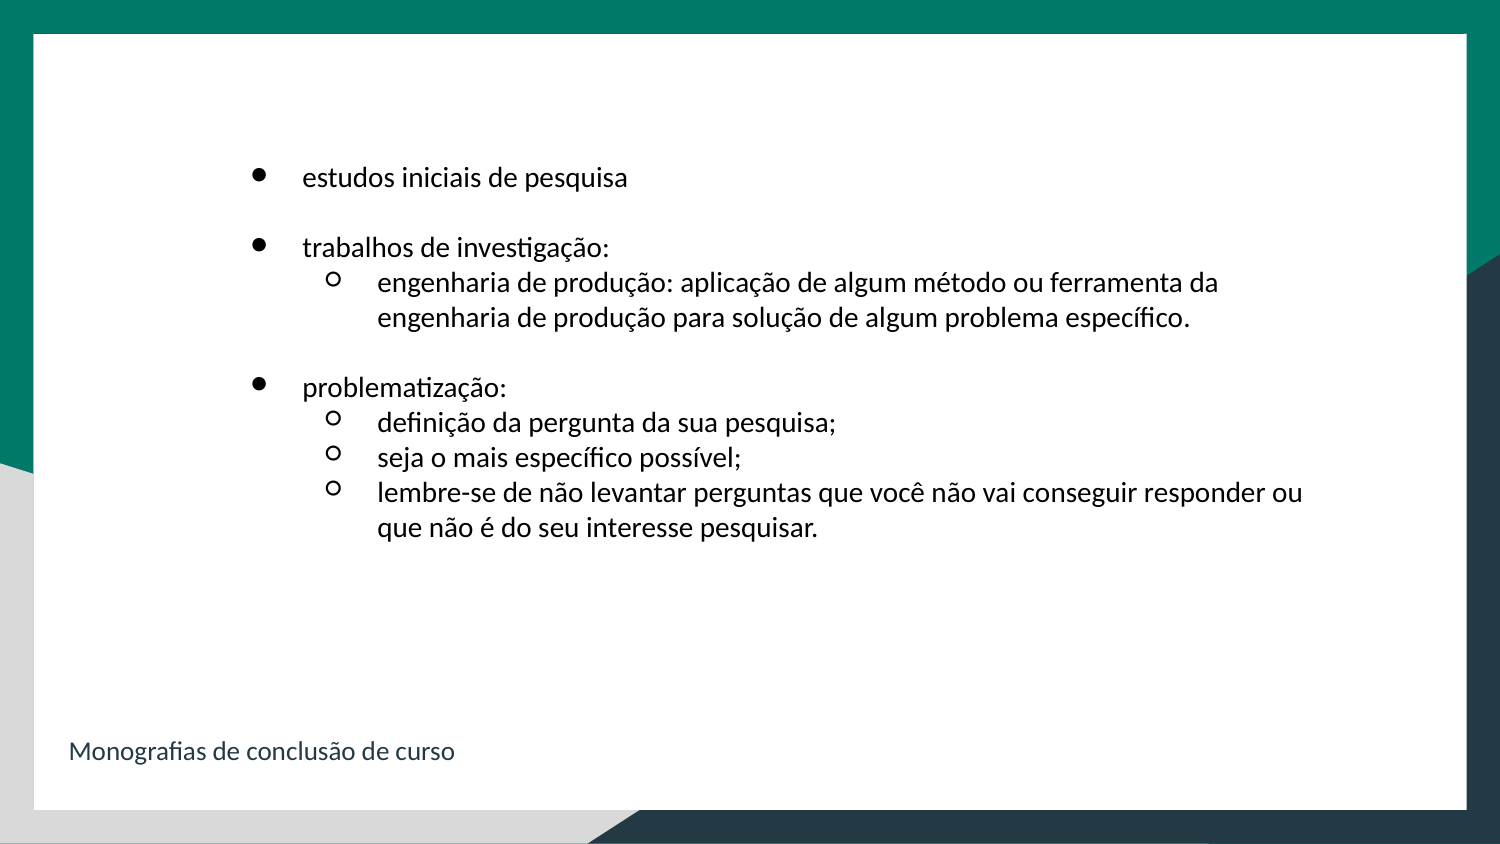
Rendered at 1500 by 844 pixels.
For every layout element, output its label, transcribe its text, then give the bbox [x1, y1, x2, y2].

text_box estudos iniciais de pesquisa trabalhos de investigação: engenharia de produção: aplicação de algum método ou ferramenta da engenharia de produção para solução de algum problema específico. problematização: definição da pergunta da sua pesquisa; seja o mais específico possível; lembre-se de não levantar perguntas que você não vai conseguir responder ou que não é do seu interesse pesquisar. [212, 143, 1368, 559]
list Monografias de conclusão de curso [53, 682, 1271, 783]
